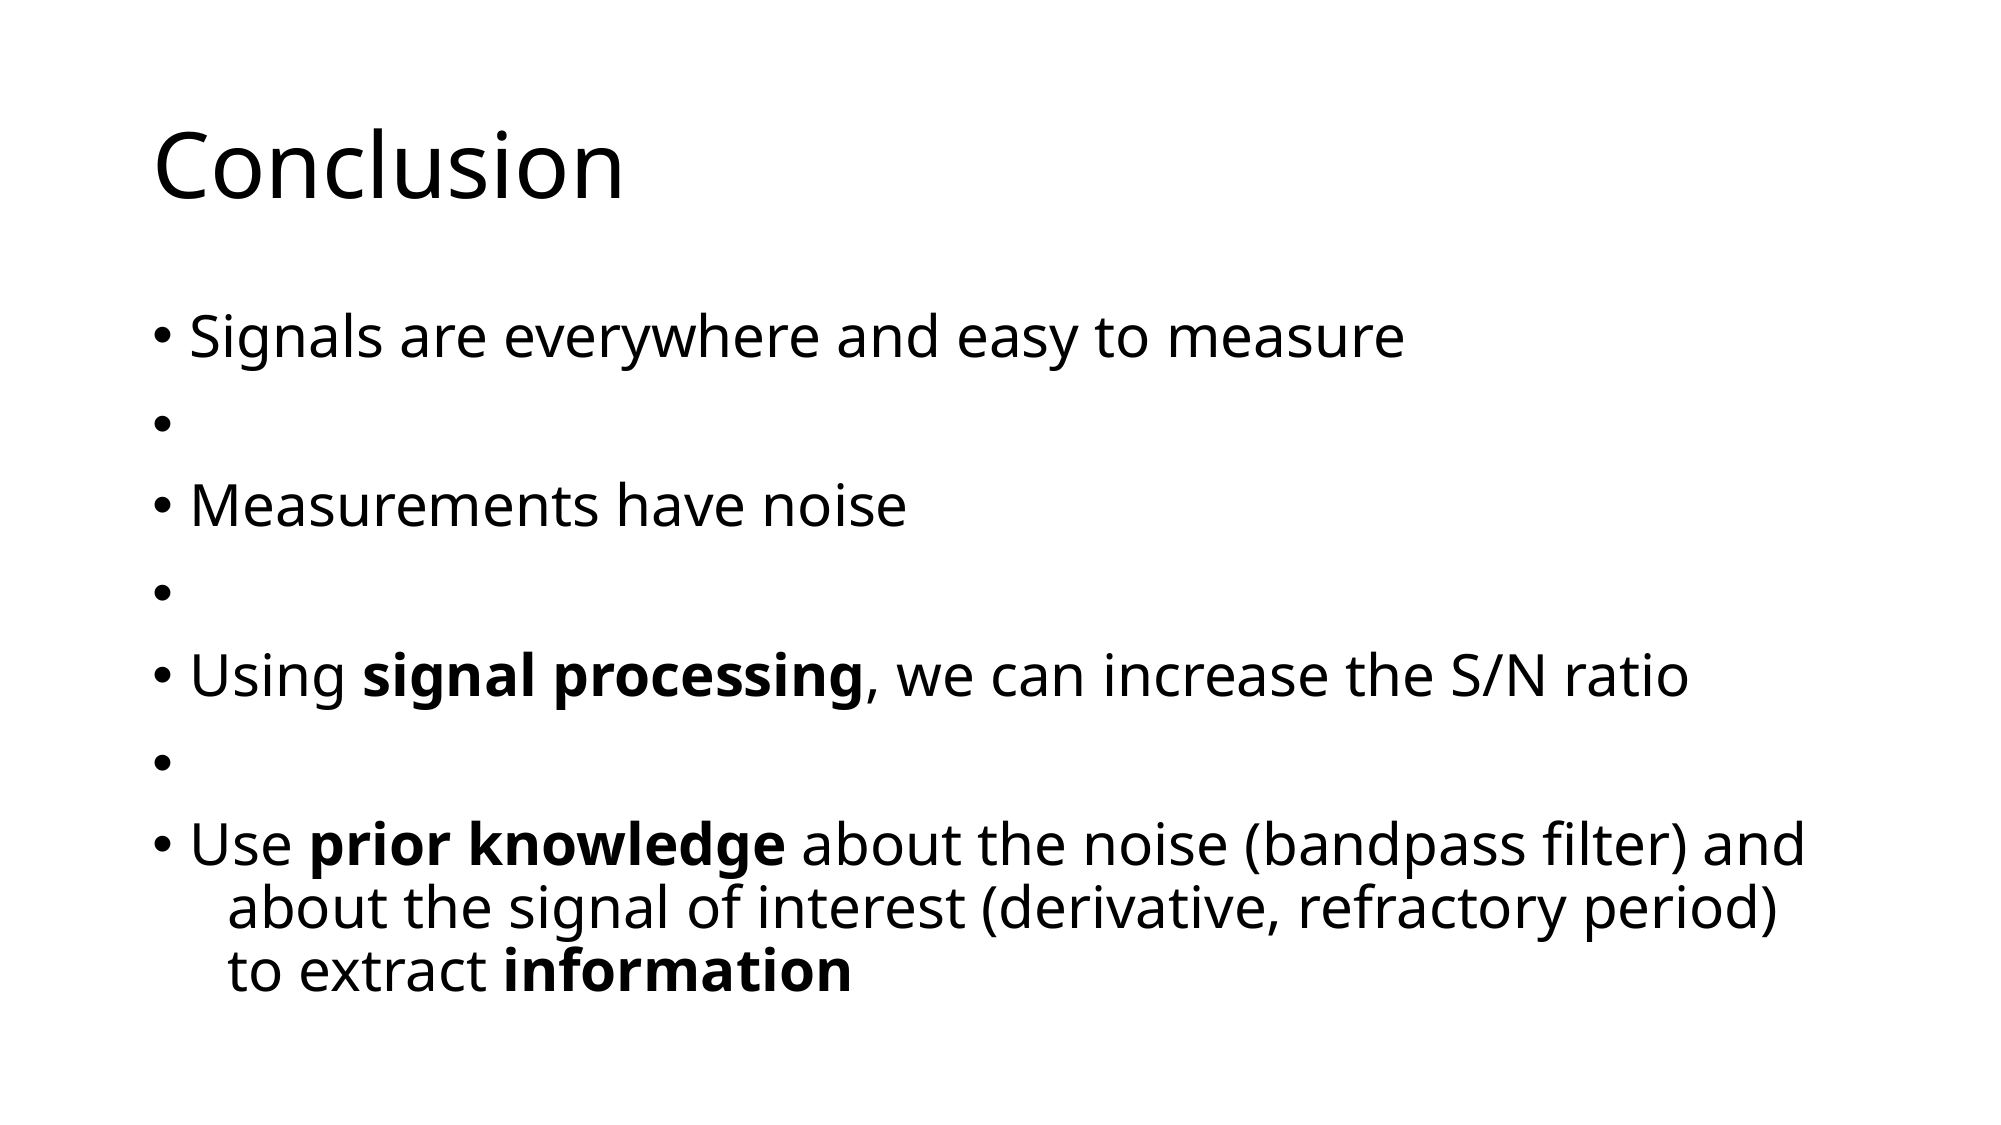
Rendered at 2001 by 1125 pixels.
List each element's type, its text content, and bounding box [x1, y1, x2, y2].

list Signals are everywhere and easy to measure Measurements have noise Using signal processing, we can increase the S/N ratio Use prior knowledge about the noise (bandpass filter) and about the signal of interest (derivative, refractory period) to extract information [137, 299, 1863, 1014]
title Conclusion [137, 59, 1863, 278]
